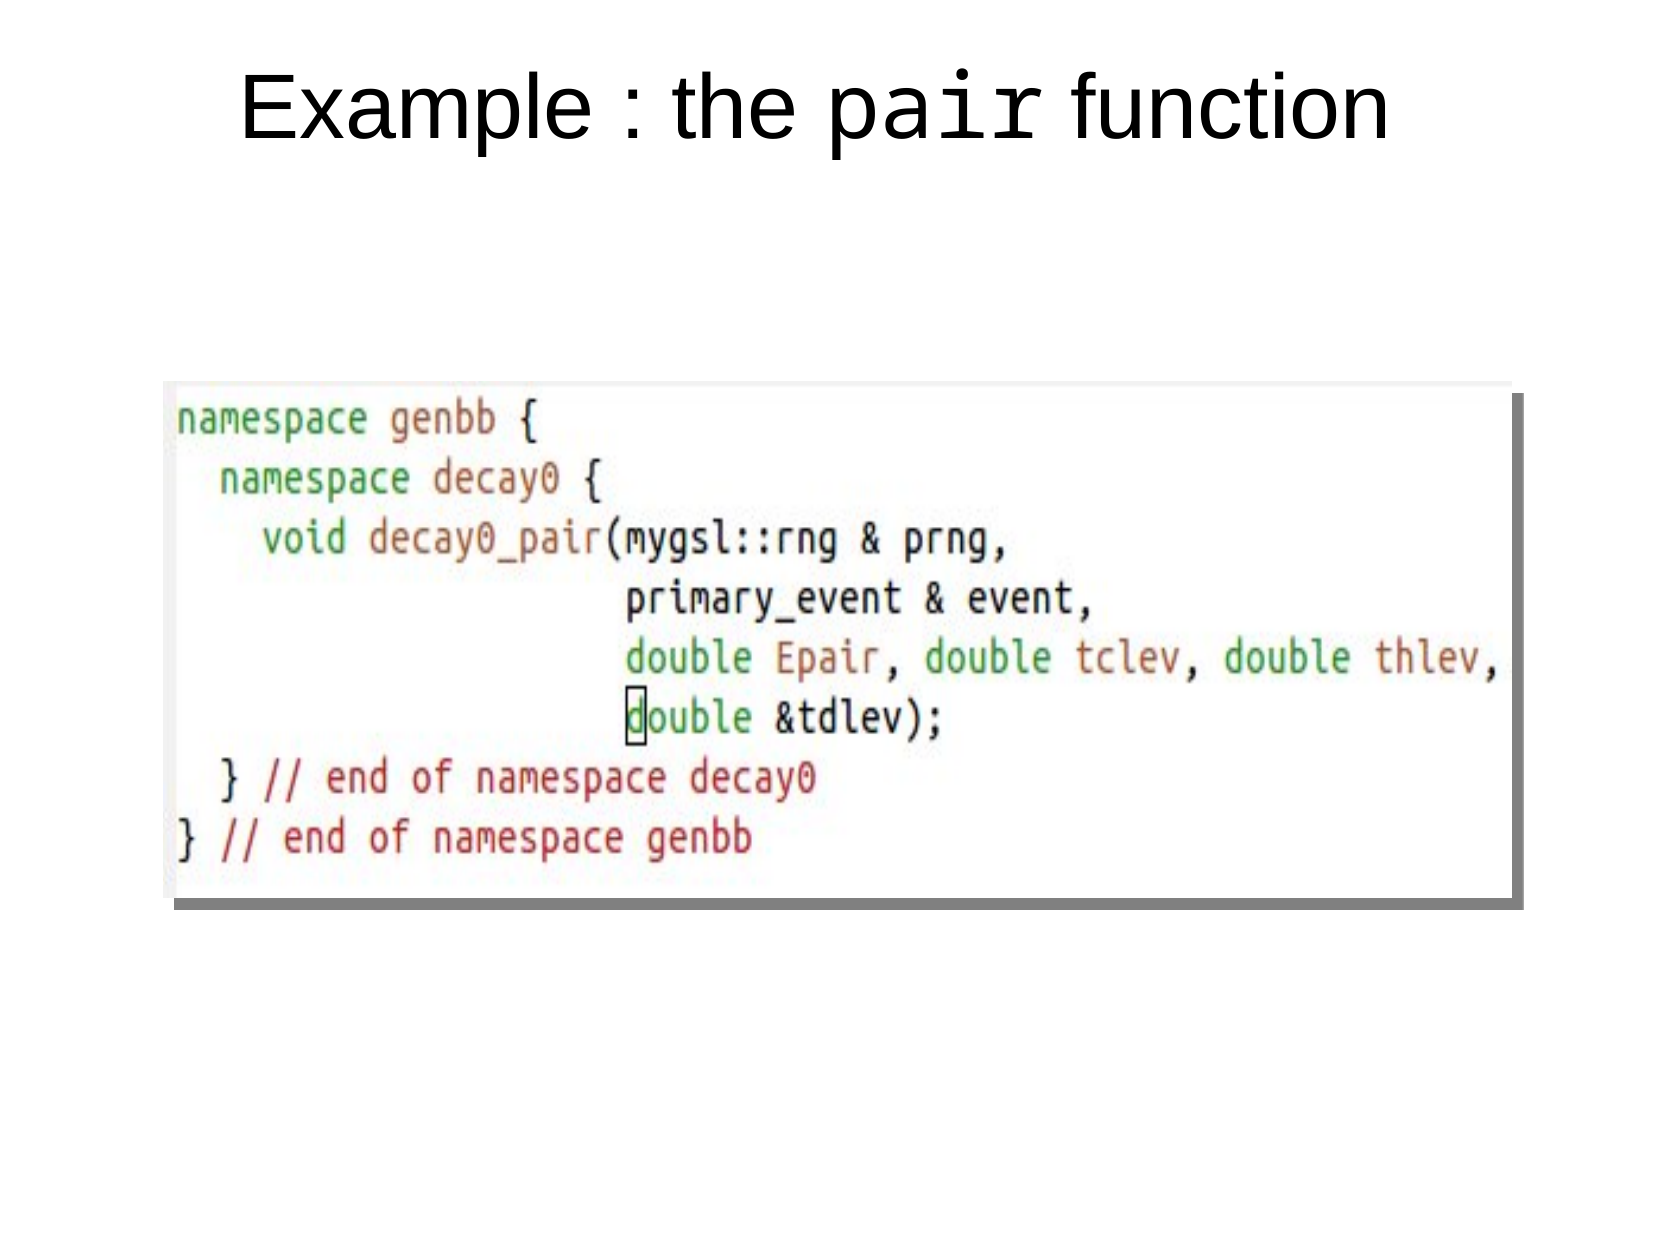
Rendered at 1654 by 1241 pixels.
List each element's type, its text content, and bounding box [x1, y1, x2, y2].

title Example : the pair function [70, 0, 1560, 208]
picture [163, 381, 1512, 898]
